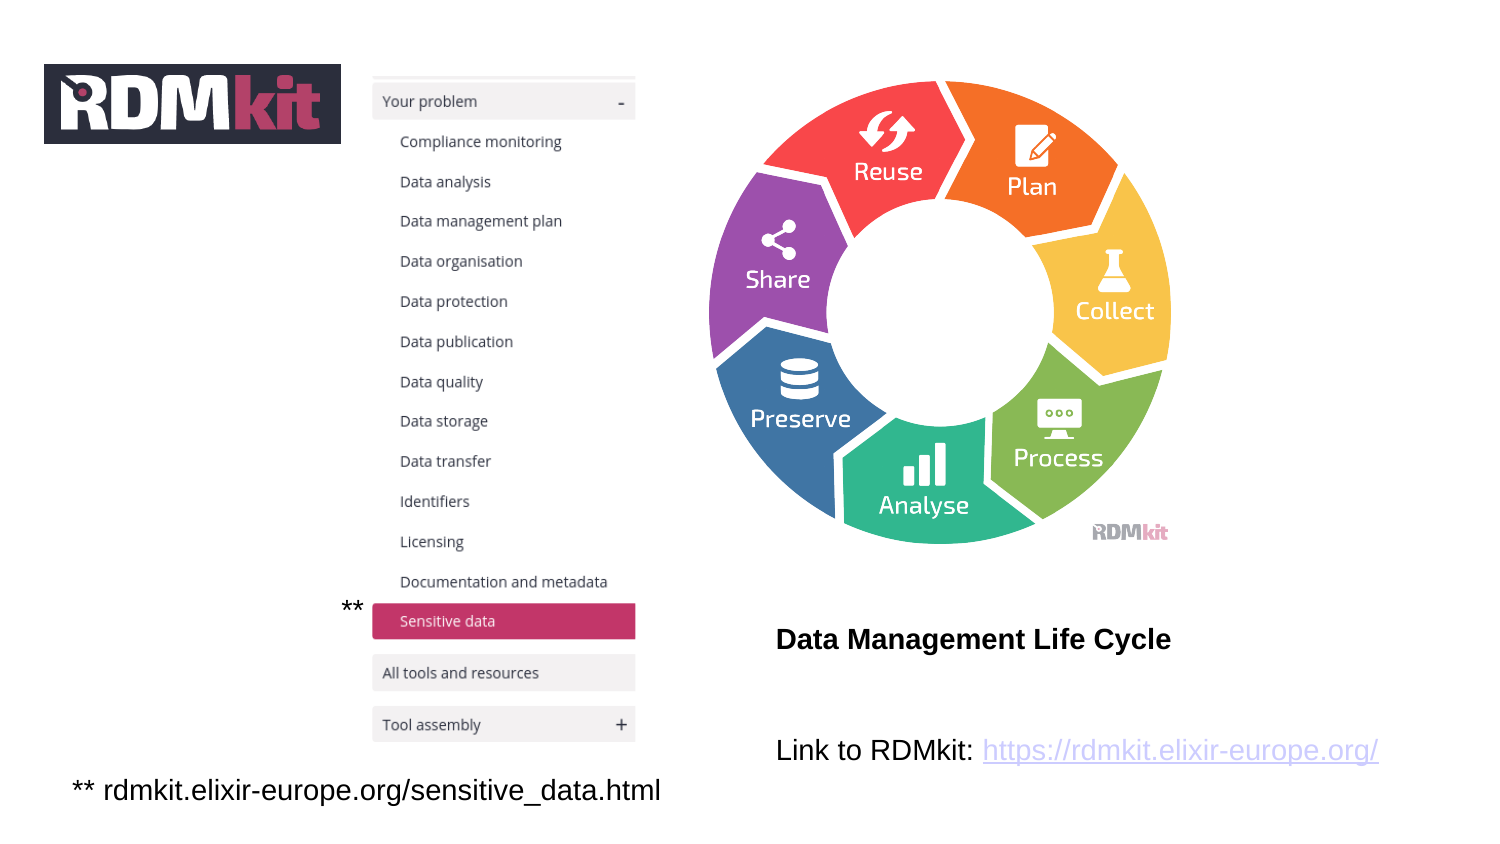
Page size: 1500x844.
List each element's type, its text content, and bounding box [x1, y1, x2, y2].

text_box Link to RDMkit: https://rdmkit.elixir-europe.org/ [764, 725, 1450, 772]
text_box Data Management Life Cycle [764, 614, 1239, 661]
picture [709, 81, 1171, 544]
text_box ** rdmkit.elixir-europe.org/sensitive_data.html [57, 755, 683, 821]
text_box ** [326, 576, 398, 642]
picture [372, 76, 636, 742]
picture [44, 64, 341, 144]
